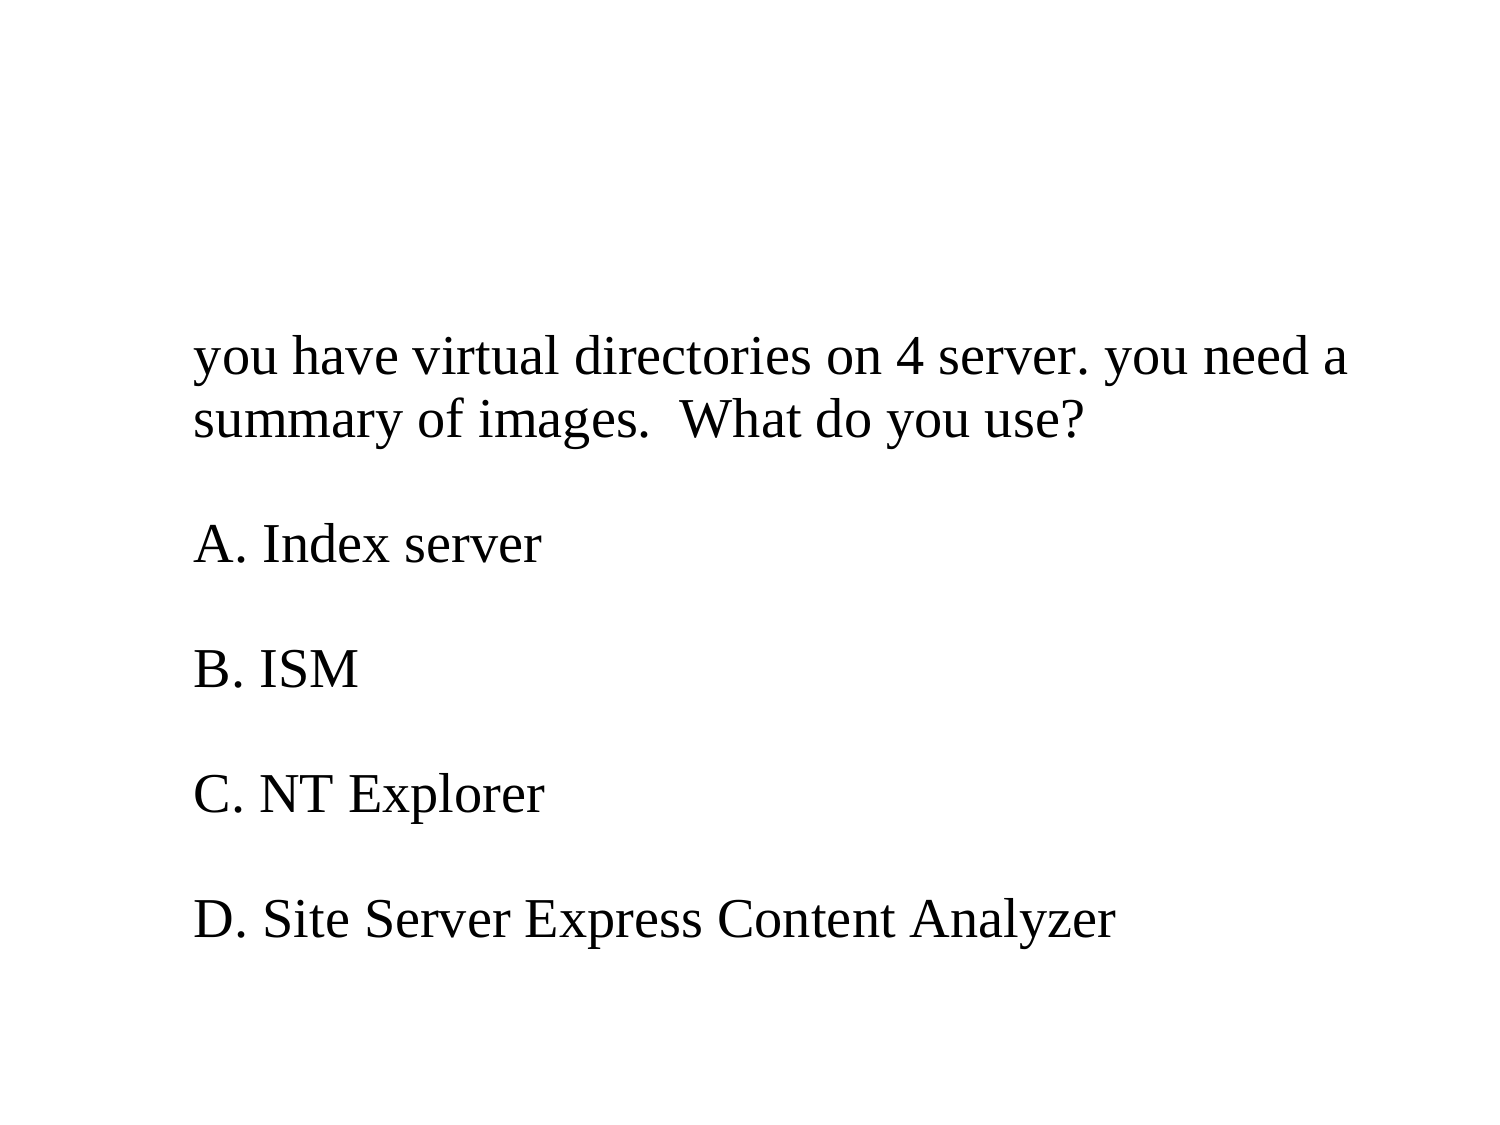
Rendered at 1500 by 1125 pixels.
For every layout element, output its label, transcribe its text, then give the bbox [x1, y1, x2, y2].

text_box you have virtual directories on 4 server. you need a summary of images. What do you use? A. Index server B. ISM C. NT Explorer D. Site Server Express Content Analyzer [179, 316, 1500, 958]
